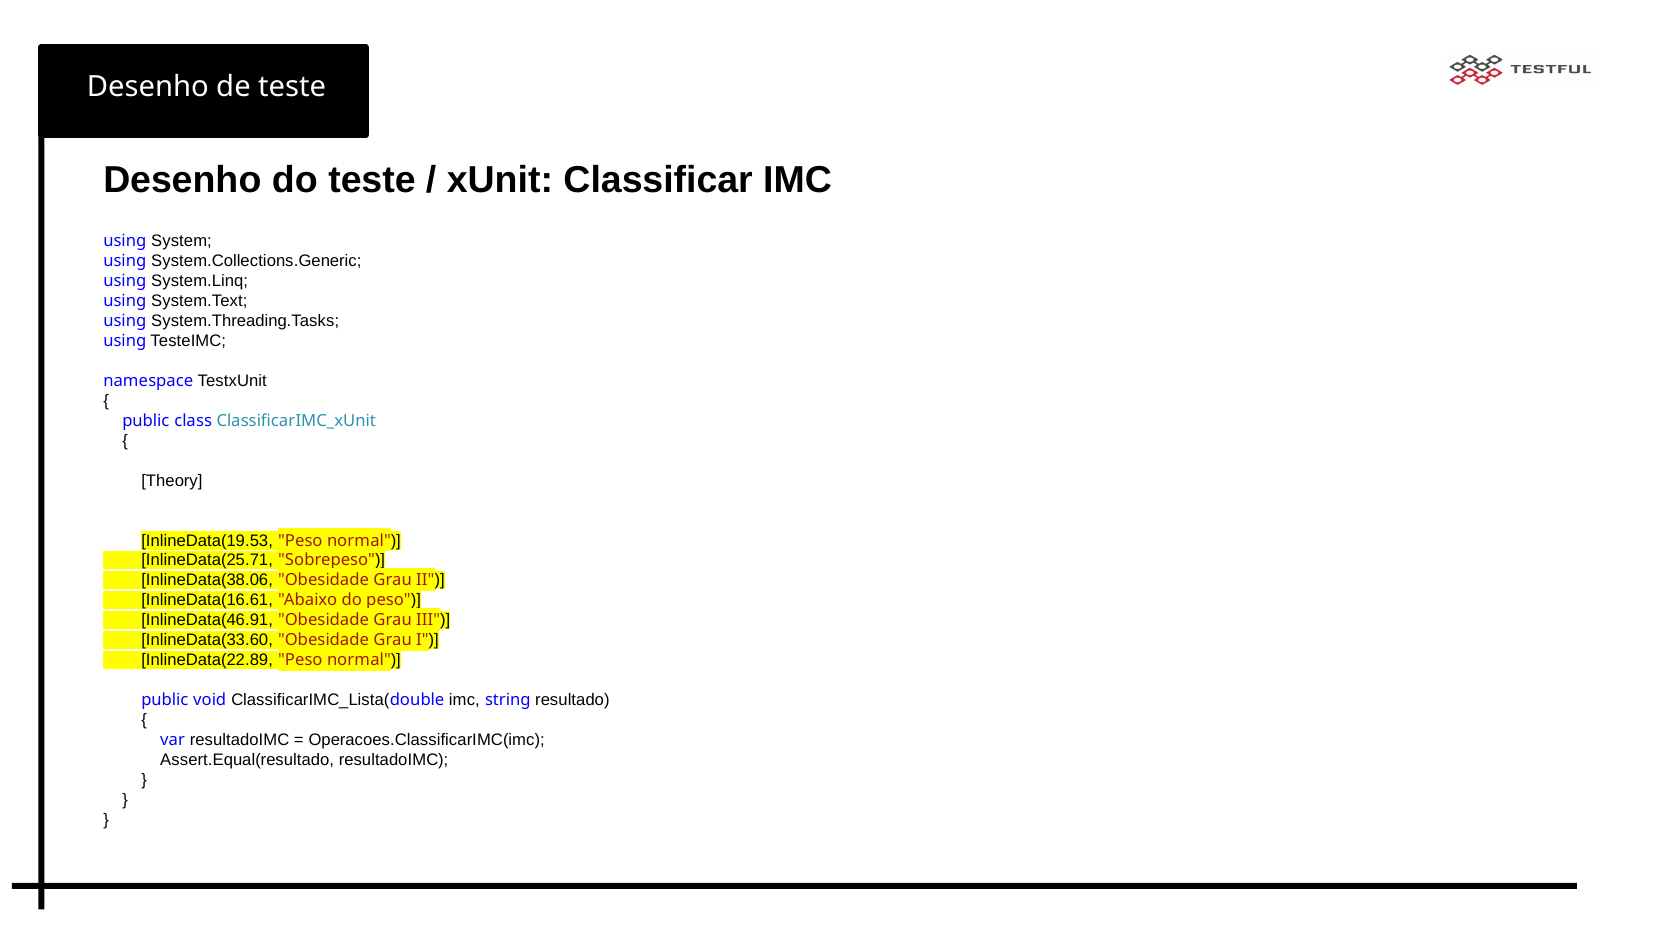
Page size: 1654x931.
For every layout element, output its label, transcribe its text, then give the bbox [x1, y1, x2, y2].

picture [1446, 51, 1595, 89]
text_box Desenho do teste / xUnit: Classificar IMC using System; using System.Collections.Generic; using System.Linq; using System.Text; using System.Threading.Tasks; using TesteIMC; namespace TestxUnit { public class ClassificarIMC_xUnit { [Theory] [InlineData(19.53, "Peso normal")] [InlineData(25.71, "Sobrepeso")] [InlineData(38.06, "Obesidade Grau II")] [InlineData(16.61, "Abaixo do peso")] [InlineData(46.91, "Obesidade Grau III")] [InlineData(33.60, "Obesidade Grau I")] [InlineData(22.89, "Peso normal")] public void ClassificarIMC_Lista(double imc, string resultado) { var resultadoIMC = Operacoes.ClassificarIMC(imc); Assert.Equal(resultado, resultadoIMC); } } } [88, 147, 1624, 680]
text_box Desenho de teste [58, 51, 355, 119]
text_box [41, 47, 366, 136]
